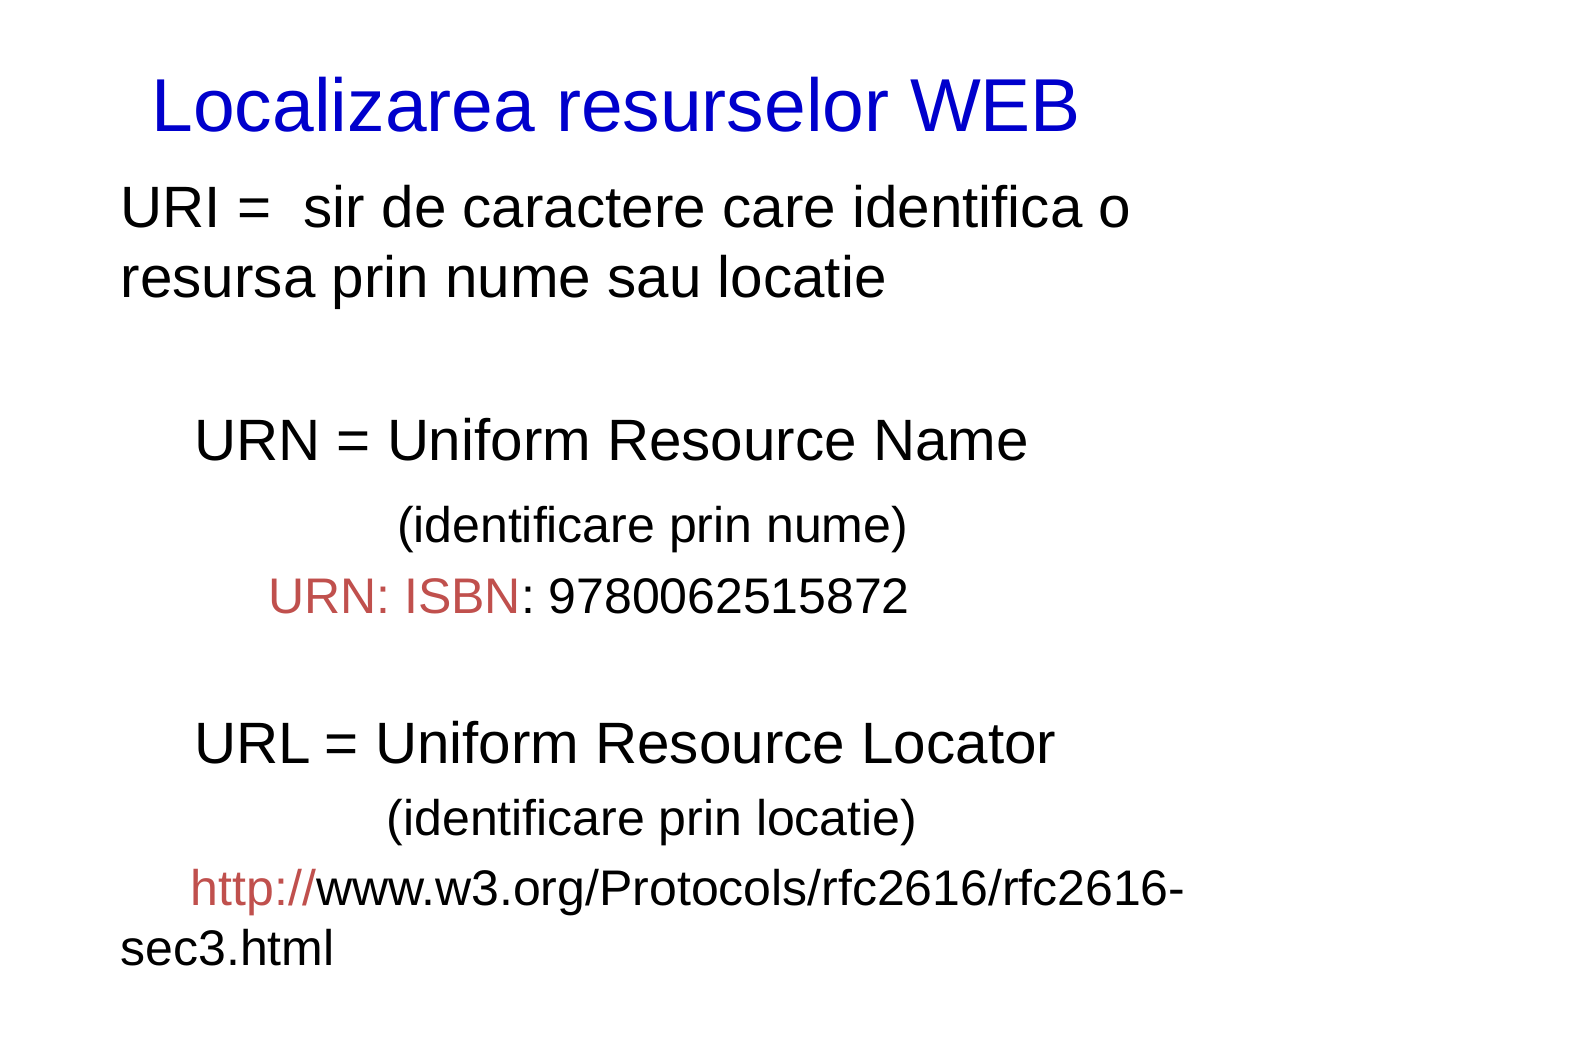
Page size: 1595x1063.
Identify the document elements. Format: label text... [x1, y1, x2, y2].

text_box Localizarea resurselor WEB [136, 56, 1168, 156]
text_box URI = sir de caractere care identifica o resursa prin nume sau locatie URN = Uniform Resource Name (identificare prin nume) URN: ISBN: 9780062515872 URL = Uniform Resource Locator (identificare prin locatie) http://www.w3.org/Protocols/rfc2616/rfc2616-sec3.html [105, 161, 1408, 868]
